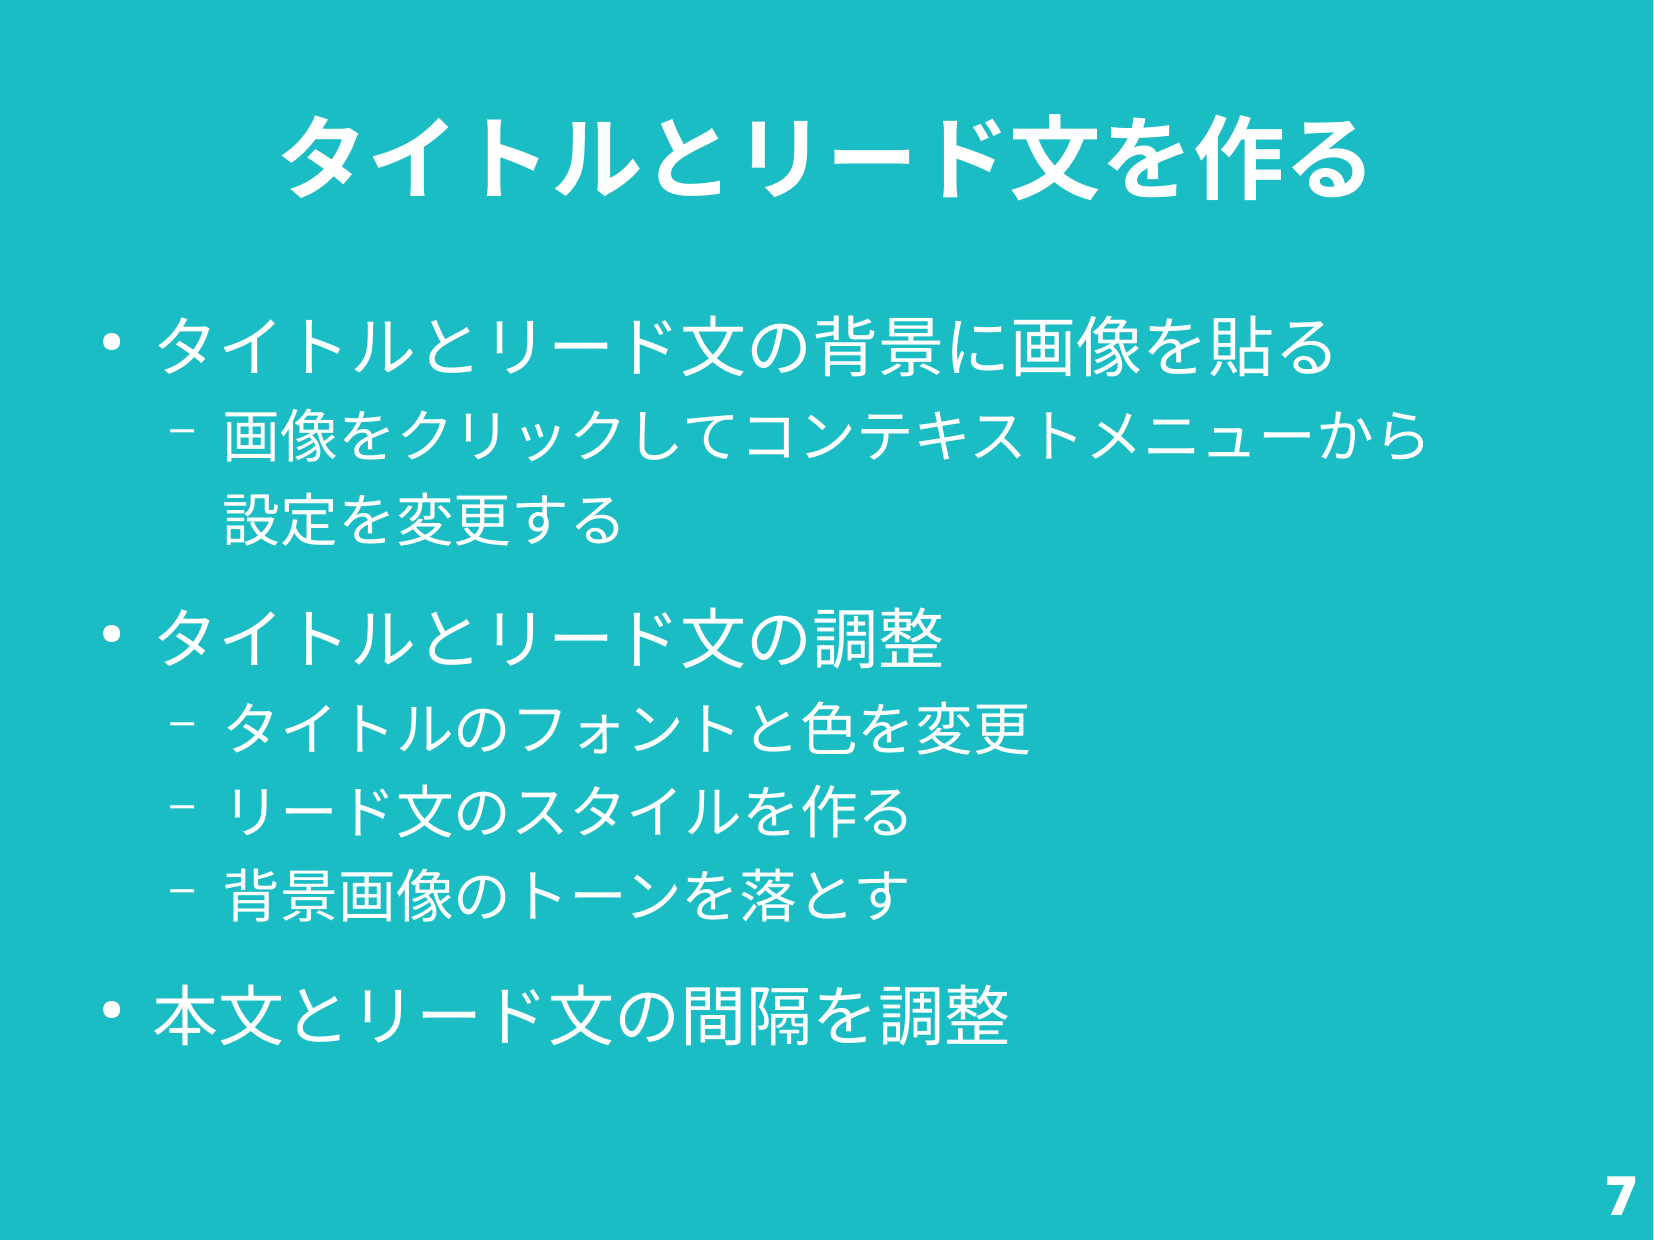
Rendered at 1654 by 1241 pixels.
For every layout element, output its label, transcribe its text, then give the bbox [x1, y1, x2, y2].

title タイトルとリード文を作る [82, 49, 1571, 257]
list タイトルとリード文の背景に画像を貼る 画像をクリックしてコンテキストメニューから 設定を変更する タイトルとリード文の調整 タイトルのフォントと色を変更 リード文のスタイルを作る 背景画像のトーンを落とす 本文とリード文の間隔を調整 [82, 295, 1571, 1063]
